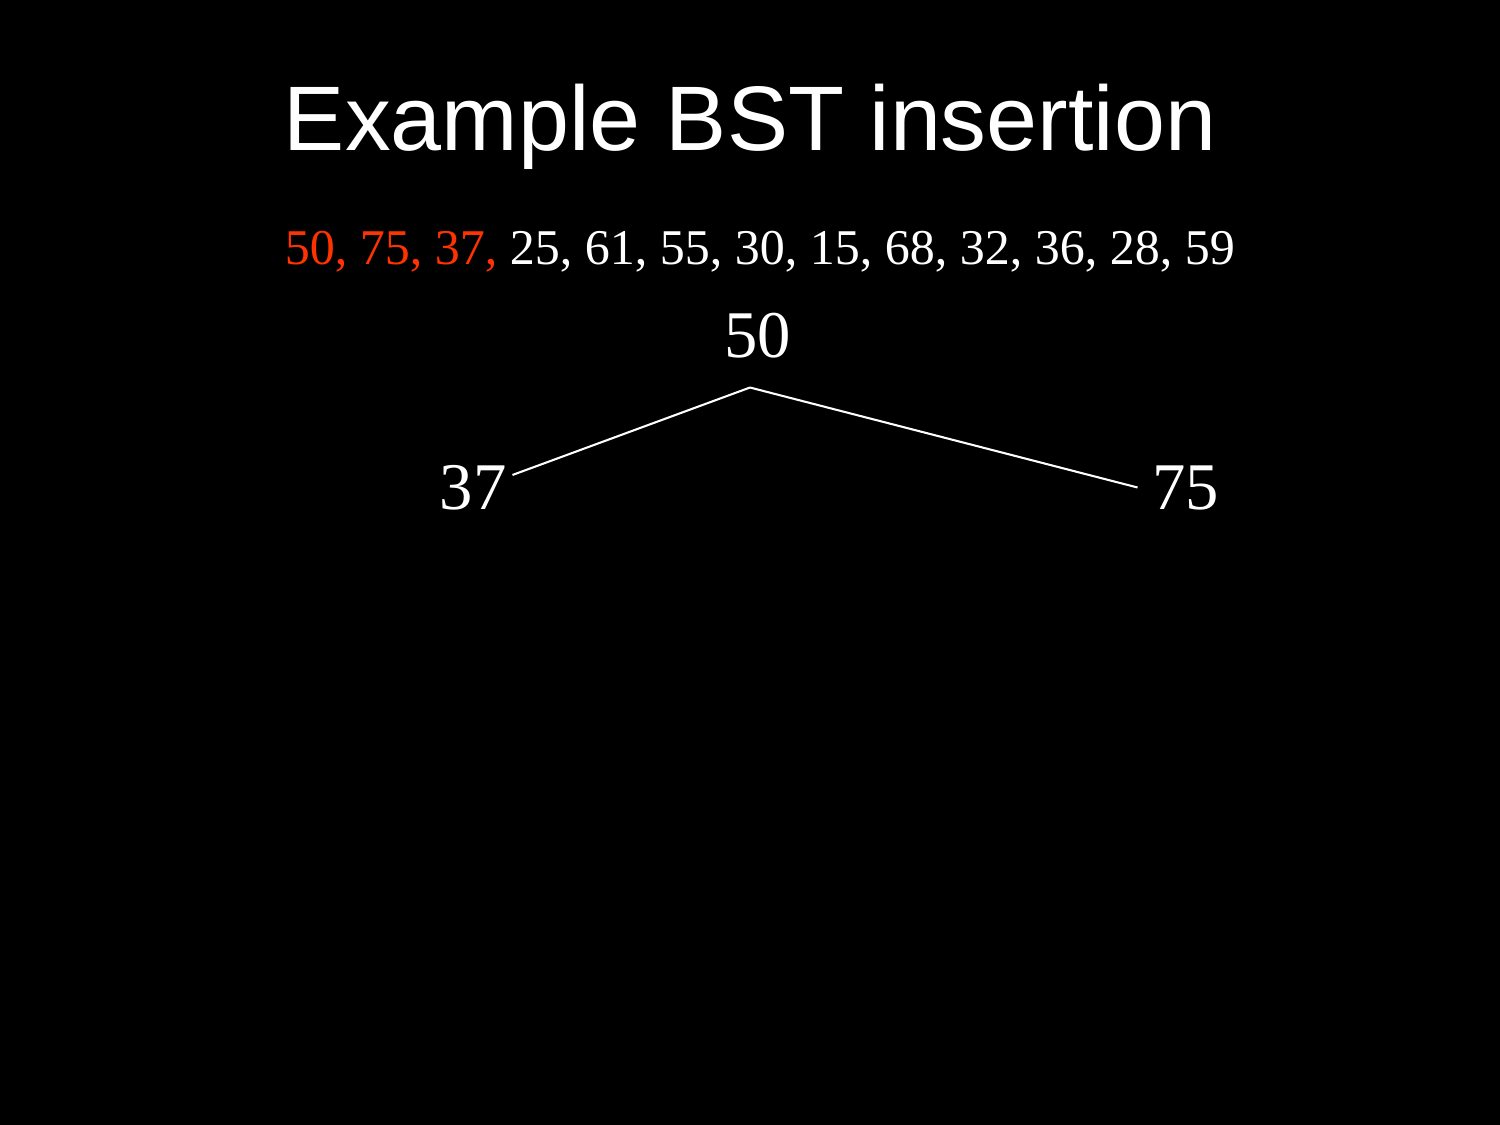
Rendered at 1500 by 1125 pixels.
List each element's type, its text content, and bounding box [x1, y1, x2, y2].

text_box 50, 75, 37, 25, 61, 55, 30, 15, 68, 32, 36, 28, 59 [270, 212, 1250, 284]
title Example BST insertion [22, 50, 1480, 188]
text_box 50 [709, 290, 807, 381]
text_box 37 [425, 442, 522, 532]
text_box 75 [1137, 442, 1235, 532]
